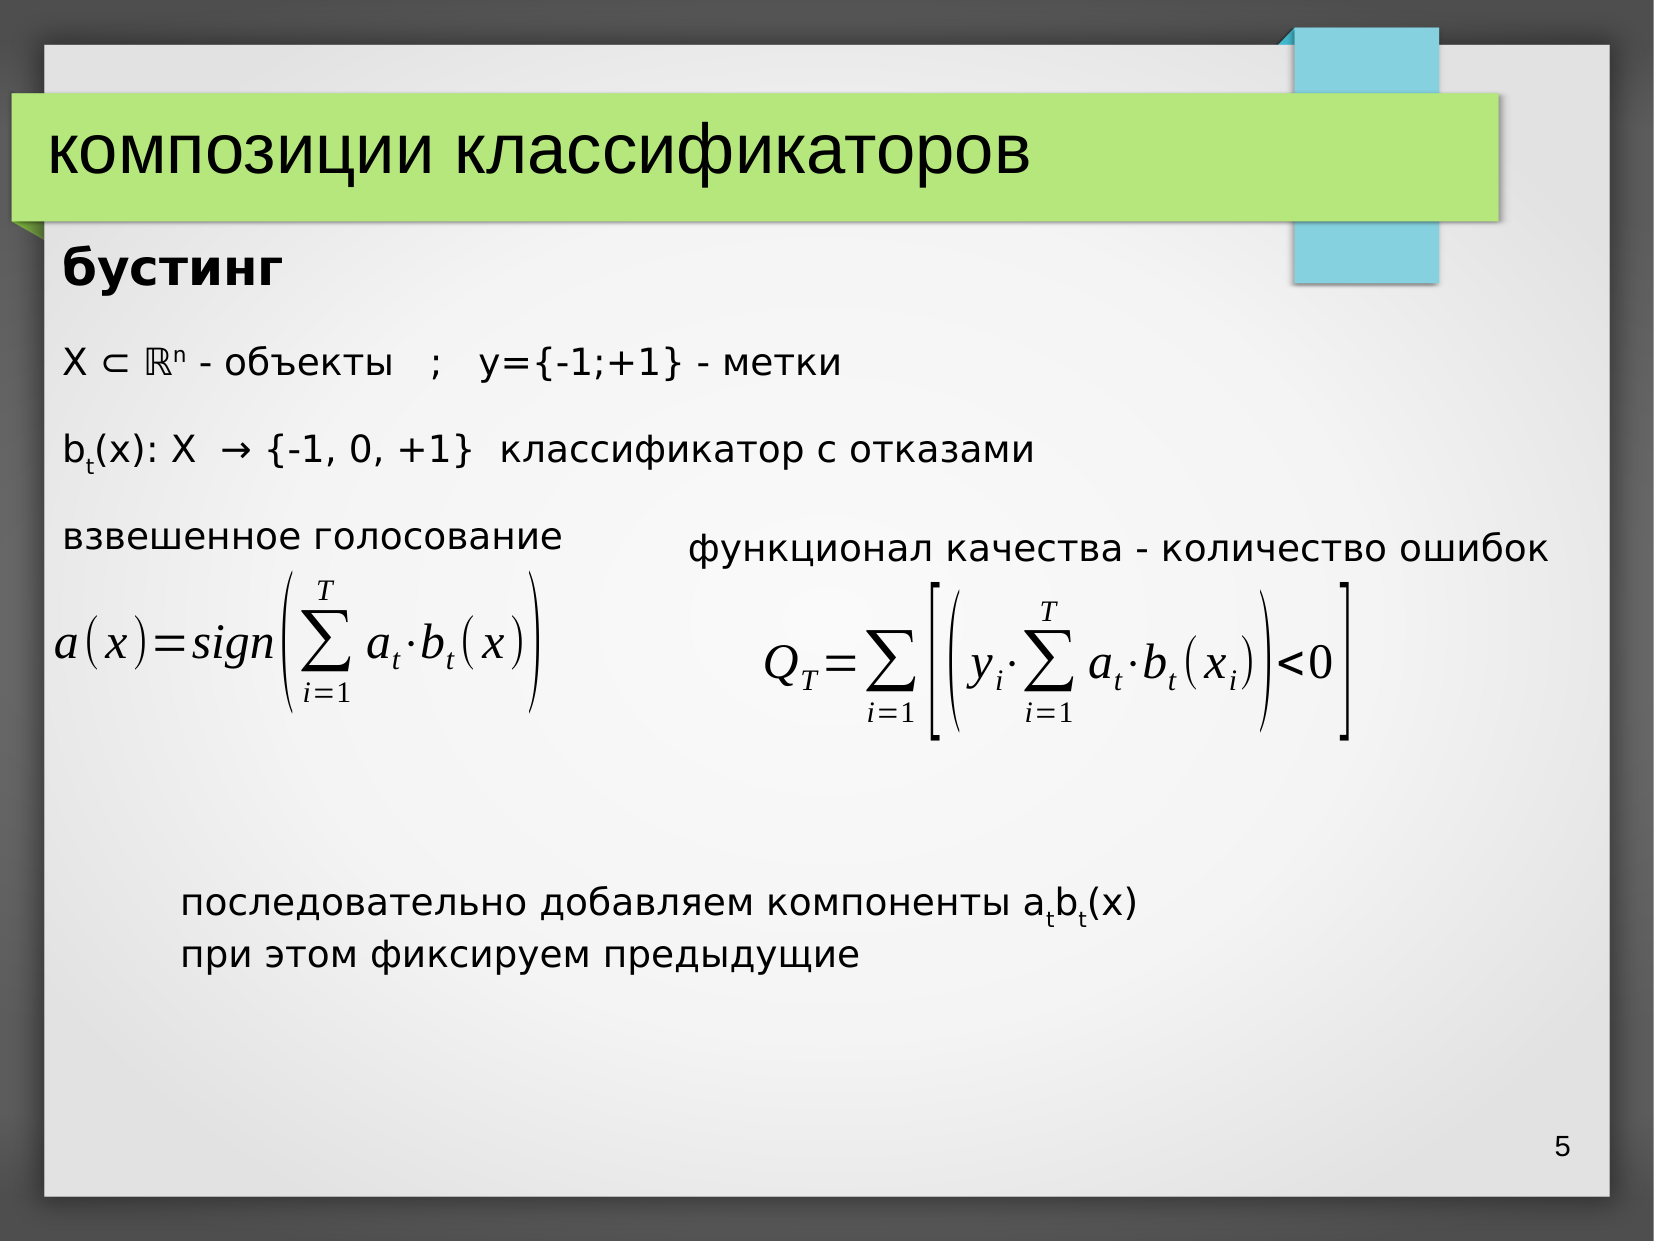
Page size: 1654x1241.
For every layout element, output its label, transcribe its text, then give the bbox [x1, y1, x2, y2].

title композиции классификаторов [47, 109, 1501, 189]
chart [757, 591, 1359, 745]
picture [0, 0, 1654, 1241]
text_box взвешенное голосование [47, 507, 674, 590]
text_box последовательно добавляем компоненты atbt(x) при этом фиксируем предыдущие [165, 873, 1548, 984]
chart [47, 590, 550, 717]
text_box бустинг X ⊂ ℝn - объекты ; y={-1;+1} - метки bt(x): X → {-1, 0, +1} классификатор с отказами [47, 231, 1075, 488]
text_box функционал качества - количество ошибок [673, 519, 1571, 591]
